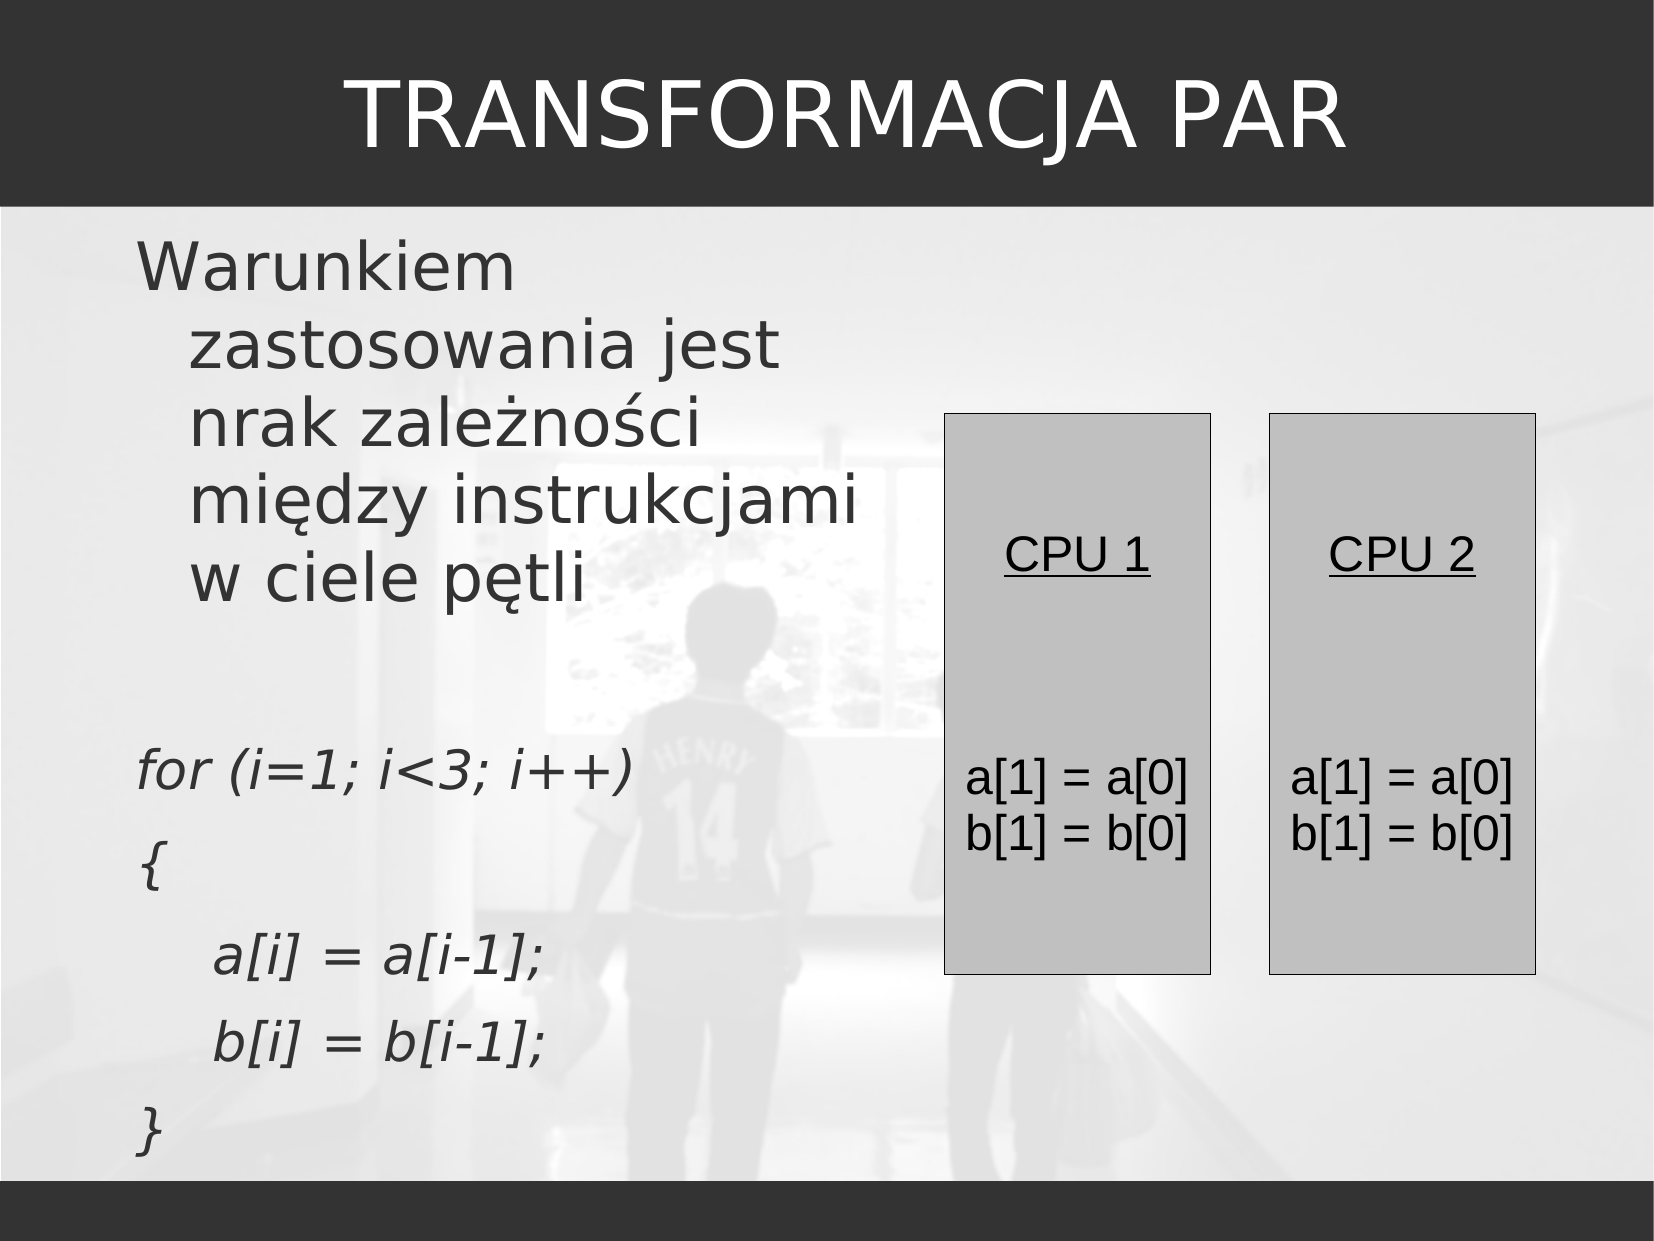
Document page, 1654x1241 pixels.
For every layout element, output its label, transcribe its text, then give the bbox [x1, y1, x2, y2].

list Warunkiem zastosowania jest nrak zależności między instrukcjami w ciele pętli for (i=1; i<3; i++) { a[i] = a[i-1]; b[i] = b[i-1]; } [118, 228, 916, 1161]
title TRANSFORMACJA PAR [141, 55, 1554, 177]
text_box CPU 1 a[1] = a[0] b[1] = b[0] [944, 413, 1211, 975]
text_box CPU 2 a[1] = a[0] b[1] = b[0] [1269, 413, 1536, 975]
